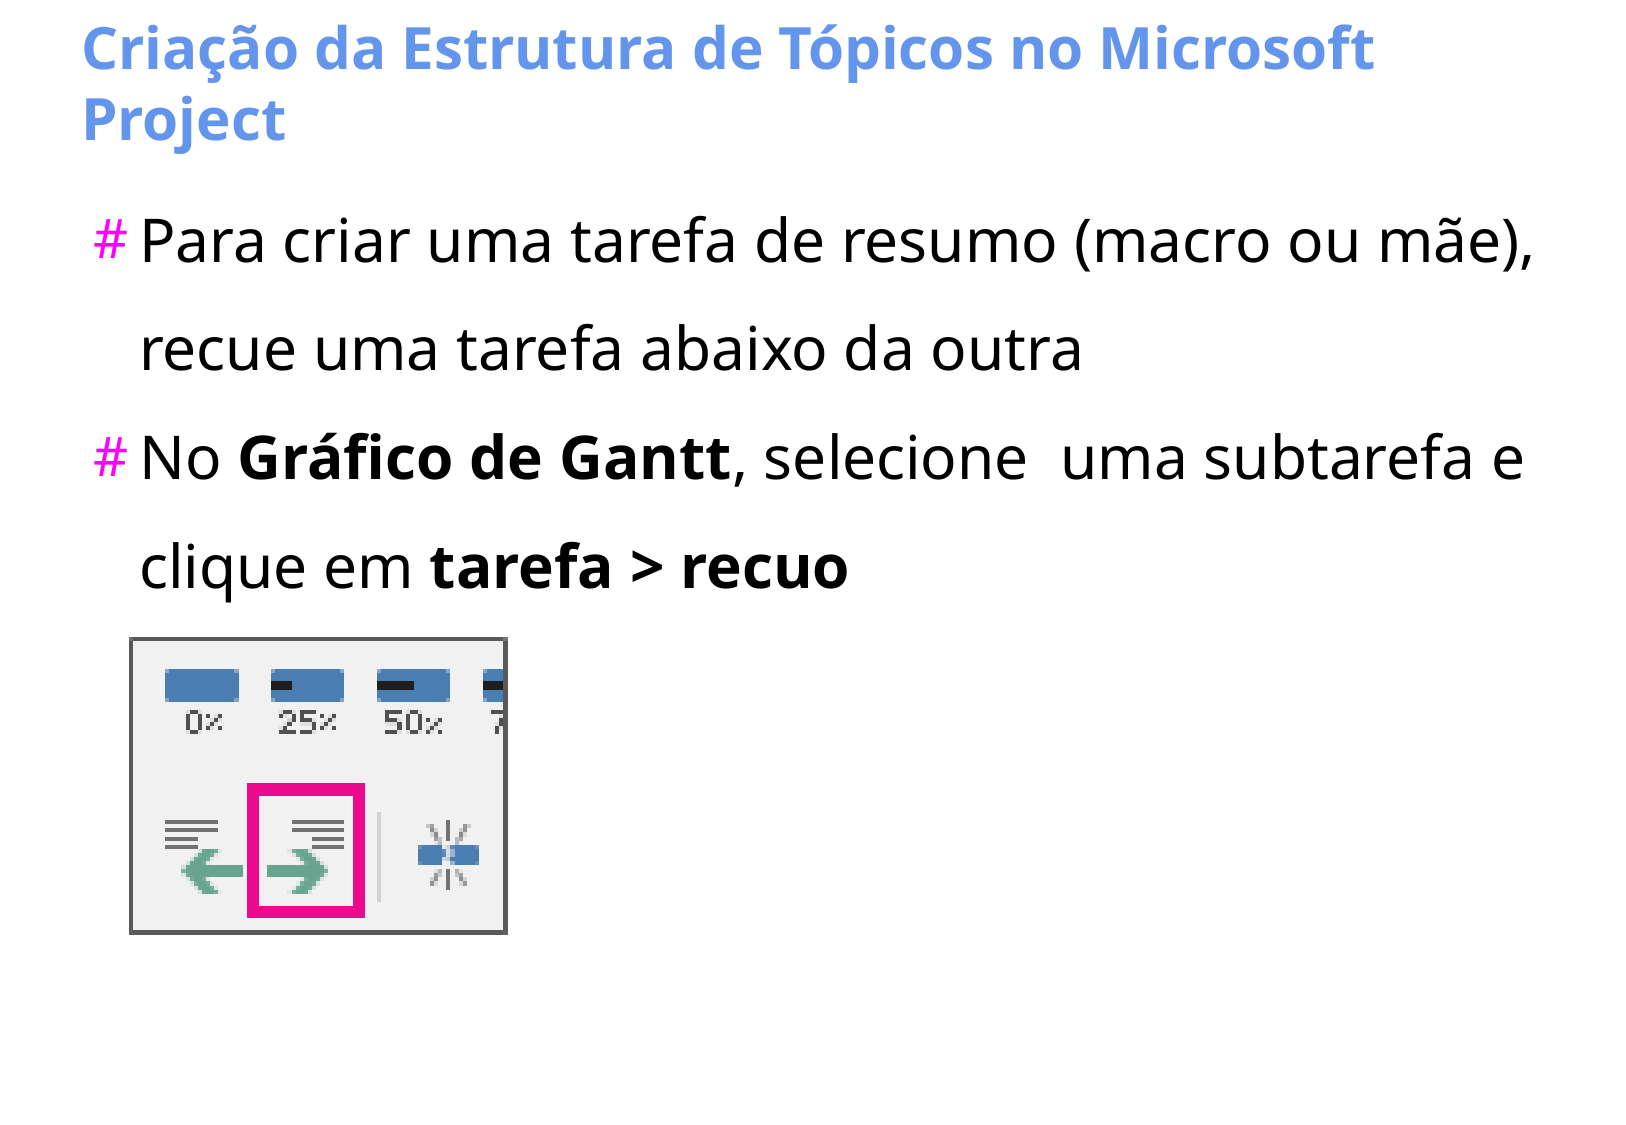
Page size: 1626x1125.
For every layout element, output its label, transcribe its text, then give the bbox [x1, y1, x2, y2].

picture [129, 637, 508, 935]
title Criação da Estrutura de Tópicos no Microsoft Project [81, 1, 1544, 162]
list Para criar uma tarefa de resumo (macro ou mãe), recue uma tarefa abaixo da outra No Gráfico de Gantt, selecione uma subtarefa e clique em tarefa > recuo [81, 165, 1544, 1016]
